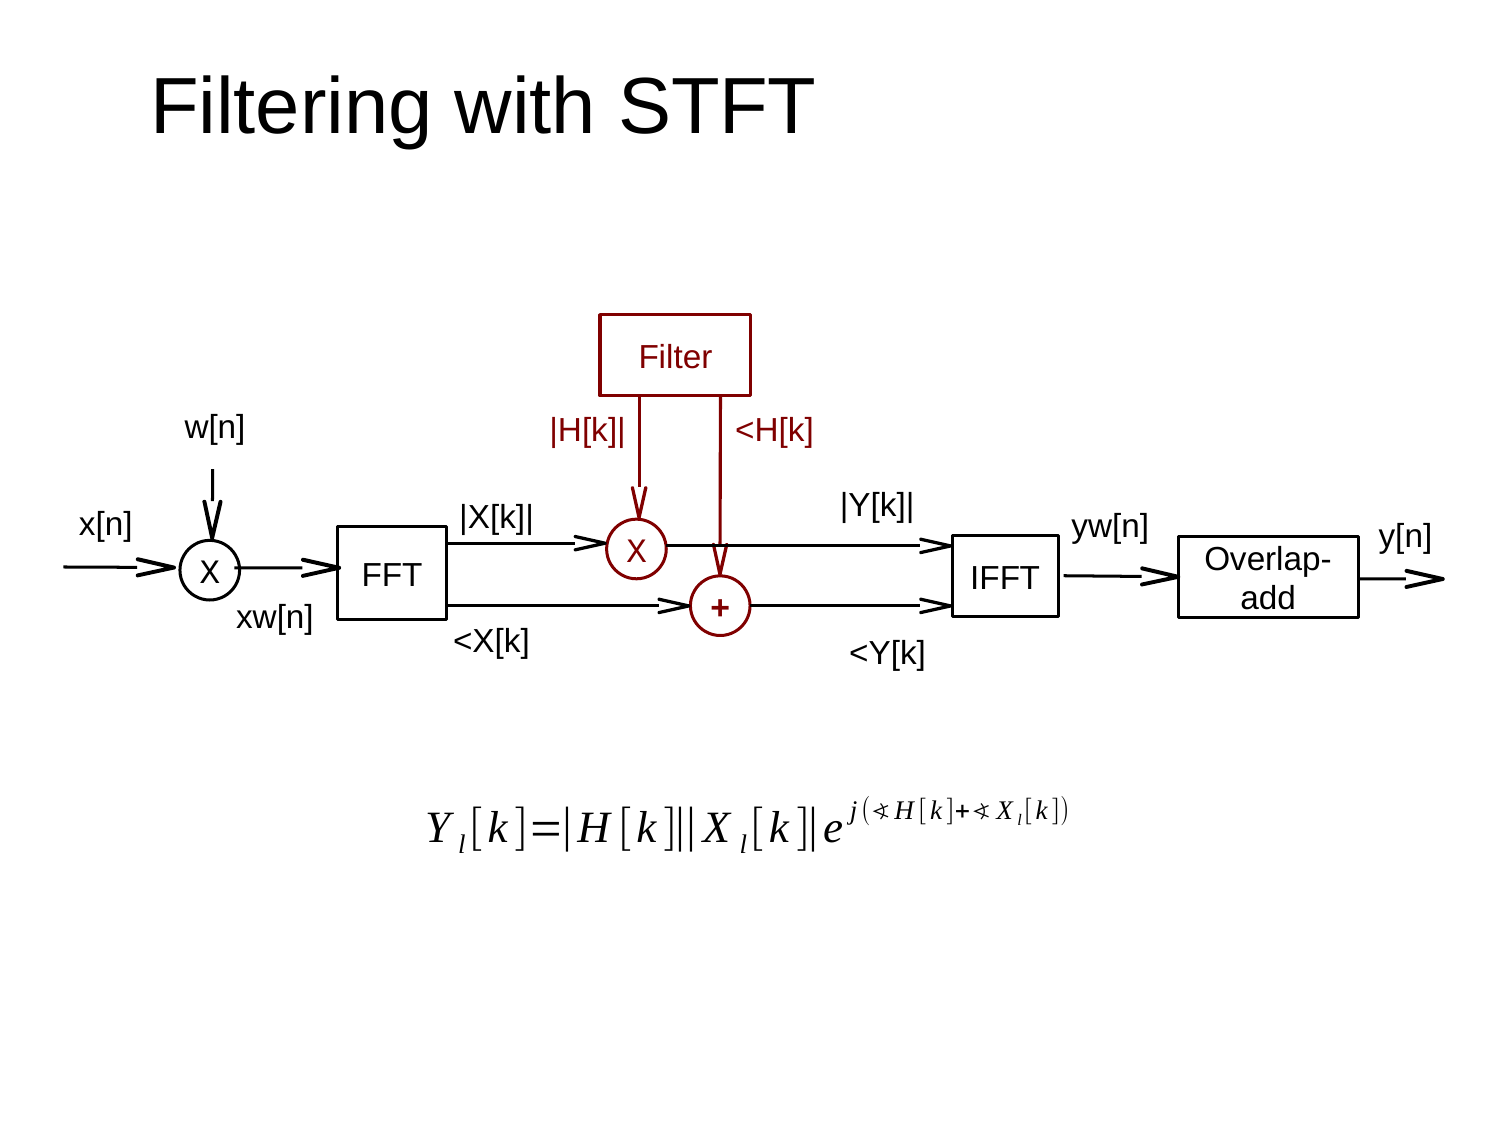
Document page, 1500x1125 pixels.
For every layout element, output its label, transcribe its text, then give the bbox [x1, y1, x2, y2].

text_box + [690, 575, 750, 636]
text_box <X[k] [438, 615, 546, 671]
text_box x[n] [64, 498, 148, 553]
text_box Filter [600, 314, 751, 396]
text_box Overlap-add [1178, 536, 1359, 618]
text_box |H[k]| [534, 403, 638, 459]
text_box y[n] [1363, 510, 1448, 565]
text_box |X[k]| [444, 491, 549, 547]
text_box <Y[k] [834, 627, 942, 683]
text_box |Y[k]| [825, 478, 930, 534]
text_box FFT [337, 526, 447, 620]
chart [420, 795, 1075, 860]
title Filtering with STFT [150, 12, 1500, 201]
text_box IFFT [952, 535, 1059, 617]
text_box <H[k] [722, 403, 829, 459]
text_box X [606, 519, 667, 579]
text_box w[n] [169, 401, 261, 457]
text_box xw[n] [221, 591, 329, 647]
text_box yw[n] [1056, 500, 1165, 556]
text_box X [179, 540, 240, 601]
